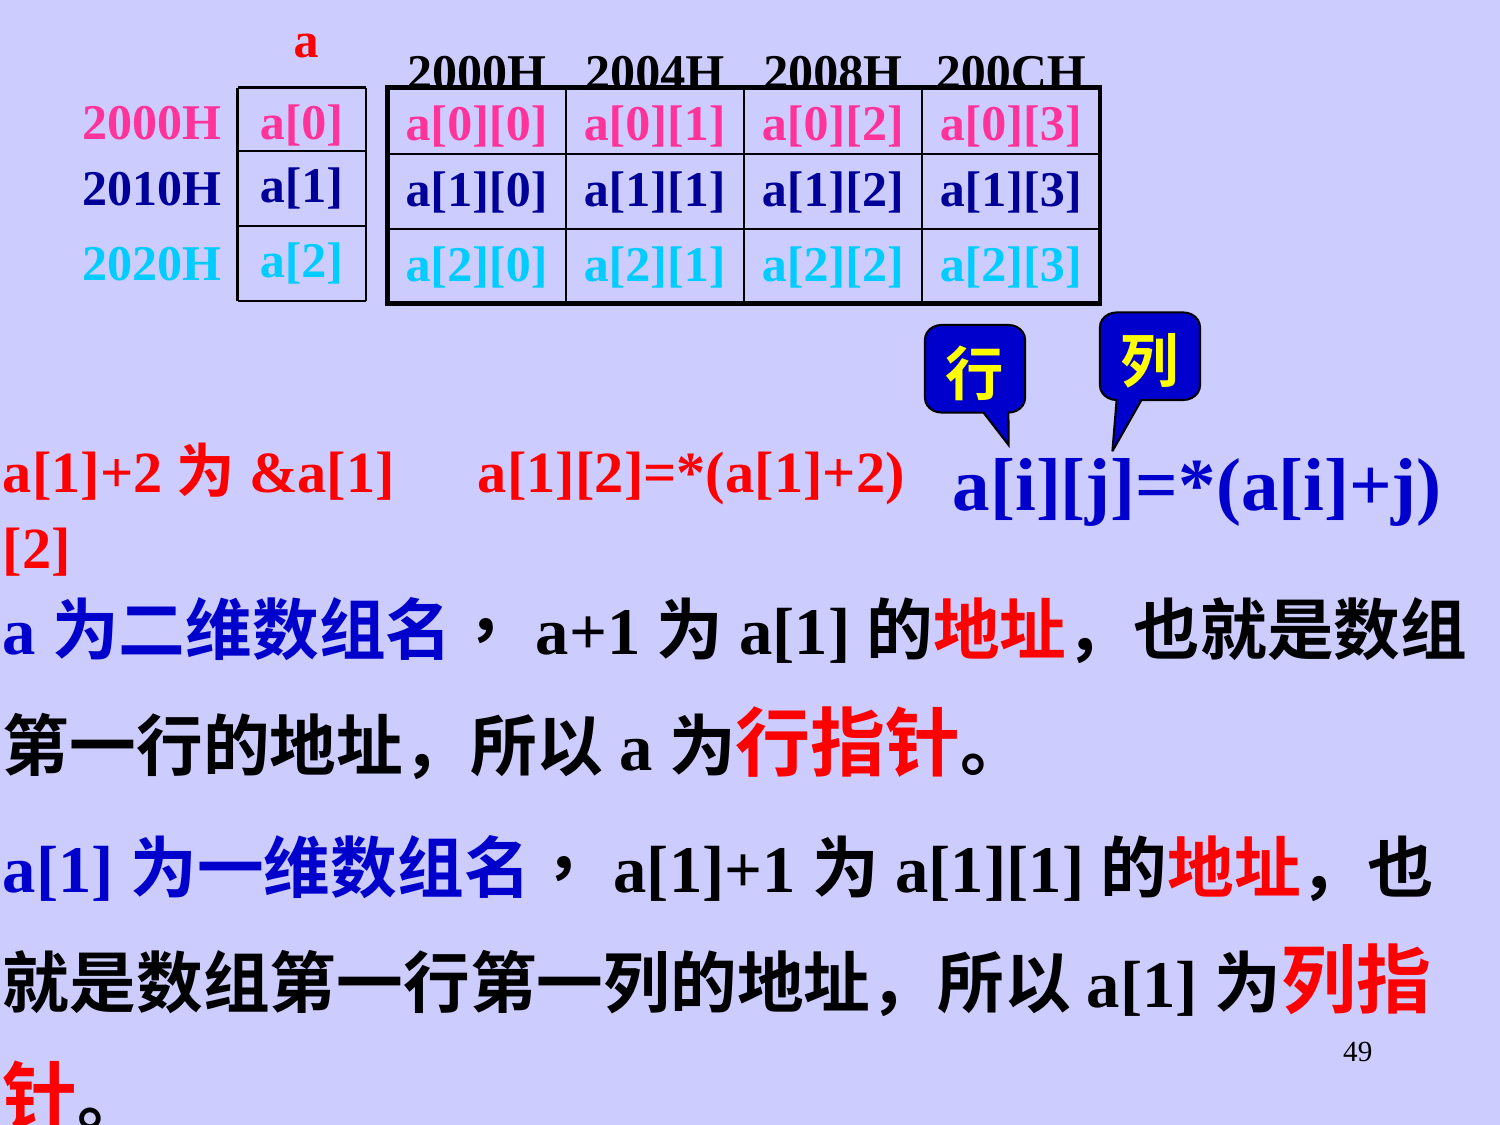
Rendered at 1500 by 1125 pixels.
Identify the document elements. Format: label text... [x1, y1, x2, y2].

text_box a[2][0] [390, 230, 565, 301]
text_box a[1][0] [390, 155, 565, 228]
text_box a[0][0] [390, 91, 565, 153]
text_box 列 [1099, 312, 1201, 424]
text_box a[1][2] [745, 155, 921, 228]
text_box a为二维数组名，a+1为a[1]的地址，也就是数组第一行的地址，所以a为行指针。 [0, 562, 1500, 788]
text_box a[2][3] [923, 230, 1098, 301]
text_box 2000H [74, 87, 229, 154]
text_box a[2][1] [567, 230, 743, 301]
text_box 2004H [566, 37, 744, 91]
text_box a[1][3] [923, 155, 1098, 228]
text_box a[1] [239, 152, 365, 225]
text_box a[i][j]=*(a[i]+j) [949, 424, 1500, 528]
text_box a[2][2] [745, 230, 921, 301]
text_box a[1][1] [567, 155, 743, 228]
text_box a [275, 0, 338, 70]
text_box a[0][1] [567, 91, 743, 153]
text_box a[1]为一维数组名，a[1]+1为a[1][1]的地址，也就是数组第一行第一列的地址，所以a[1]为列指针。 [0, 799, 1500, 1125]
text_box 2008H [744, 37, 922, 91]
text_box 行 [924, 324, 1026, 424]
text_box a[0] [239, 89, 365, 150]
text_box a[1][2]=*(a[1]+2) [474, 425, 938, 506]
text_box 2020H [74, 229, 229, 304]
text_box 200CH [922, 37, 1100, 91]
text_box a[0][2] [745, 91, 921, 153]
text_box a[2] [239, 227, 365, 300]
text_box 2010H [74, 154, 229, 229]
text_box 2000H [387, 37, 566, 91]
text_box a[0][3] [923, 91, 1098, 153]
text_box a[1]+2为&a[1][2] [0, 424, 438, 583]
